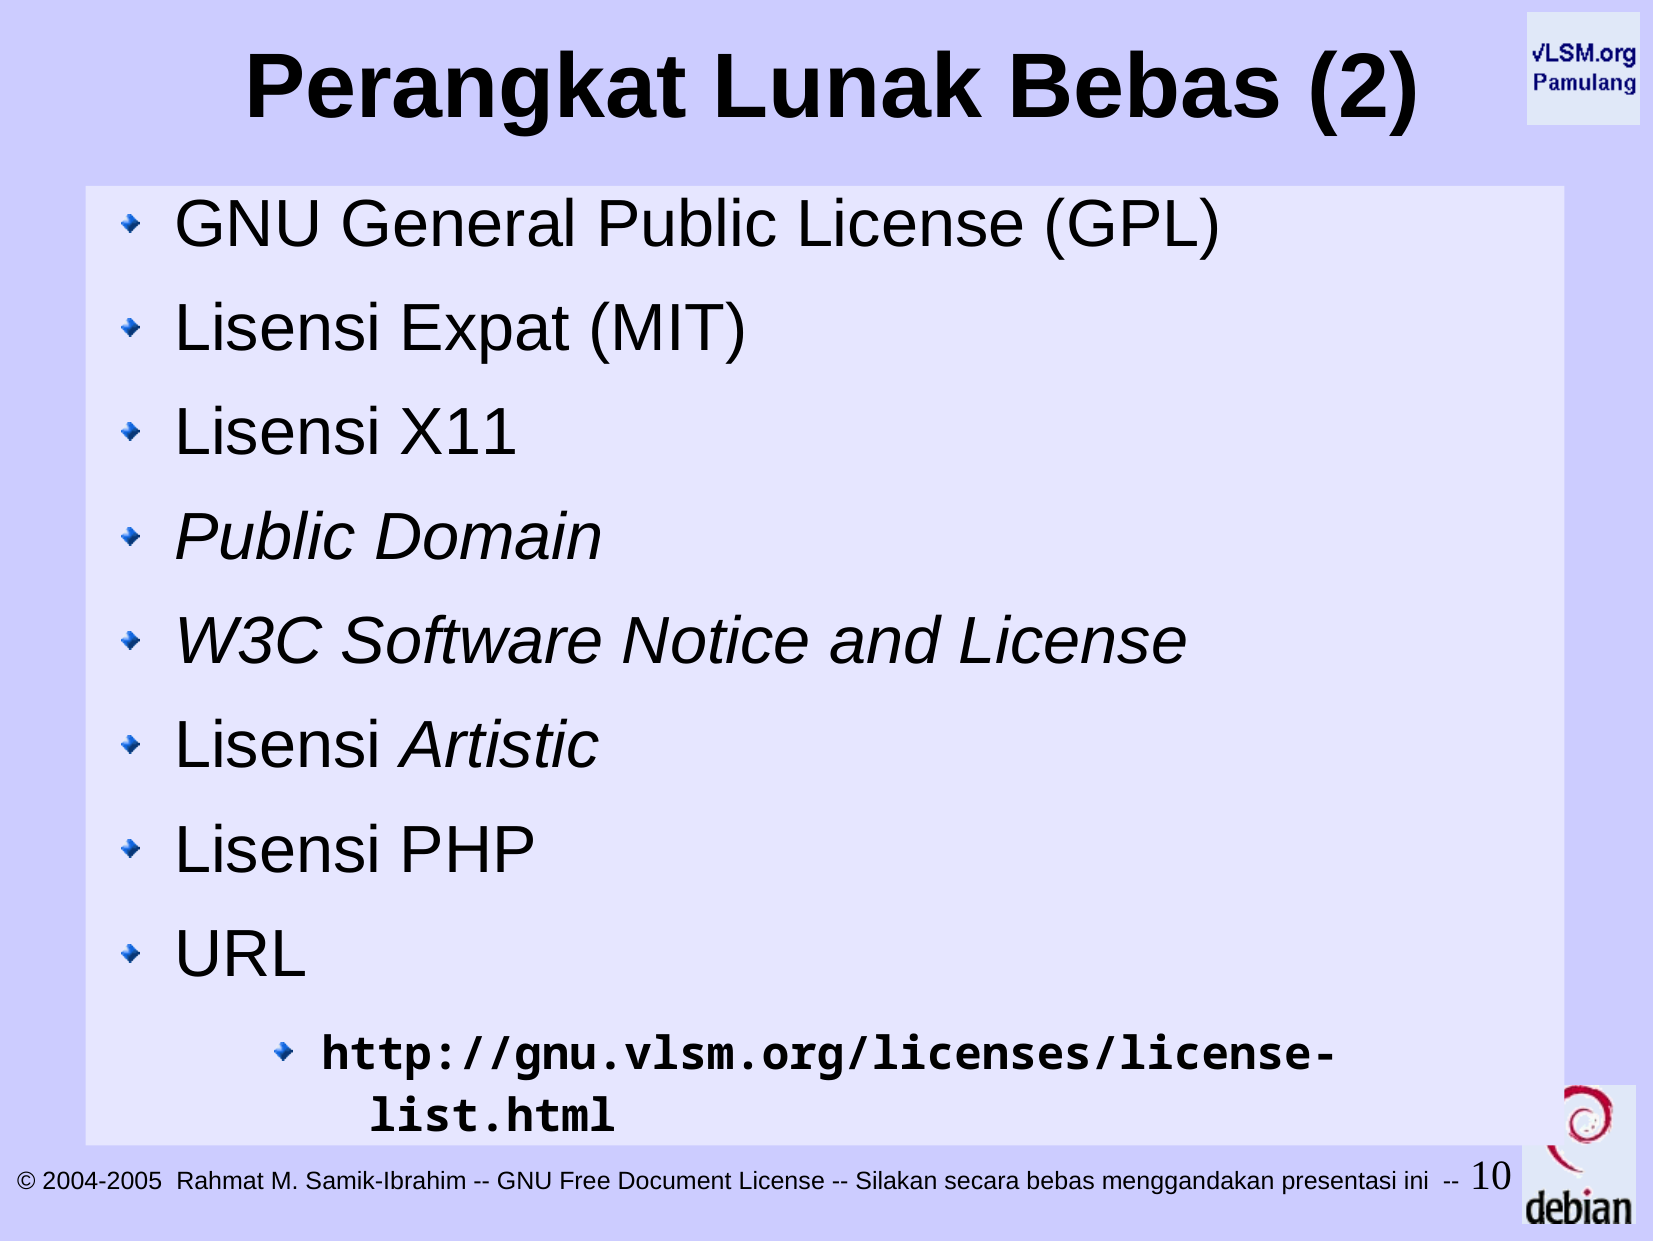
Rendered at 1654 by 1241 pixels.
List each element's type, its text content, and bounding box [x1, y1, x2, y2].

picture [1527, 12, 1640, 125]
picture [1522, 1085, 1636, 1224]
title Perangkat Lunak Bebas (2) [40, 31, 1625, 142]
list GNU General Public License (GPL) Lisensi Expat (MIT) Lisensi X11 Public Domain W3C Software Notice and License Lisensi Artistic Lisensi PHP URL http://gnu.vlsm.org/licenses/license-list.html [85, 185, 1565, 1127]
